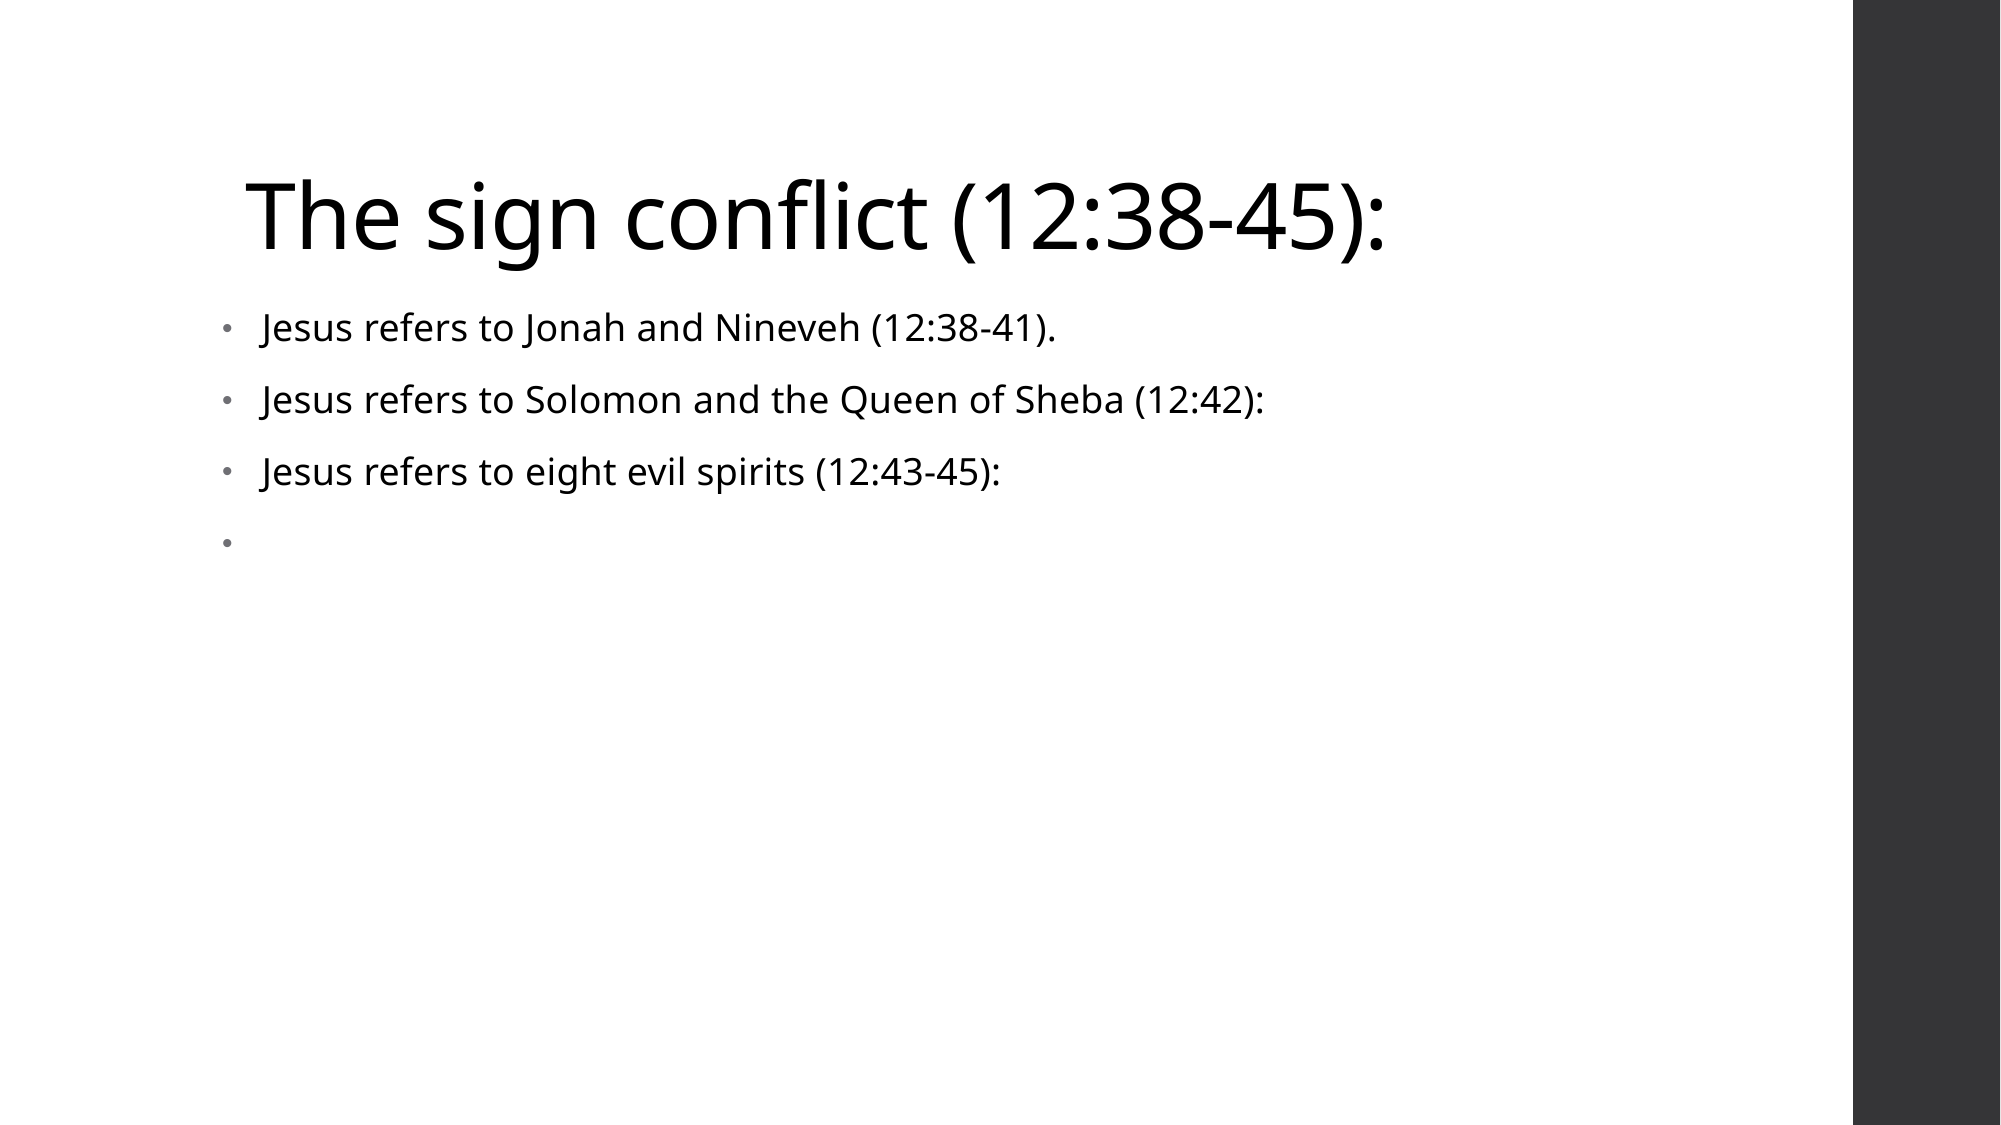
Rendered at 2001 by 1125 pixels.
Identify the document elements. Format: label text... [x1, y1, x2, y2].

list Jesus refers to Jonah and Nineveh (12:38-41). Jesus refers to Solomon and the Queen of Sheba (12:42): Jesus refers to eight evil spirits (12:43-45): [206, 299, 1617, 1014]
title The sign conflict (12:38-45): [206, 60, 1797, 278]
